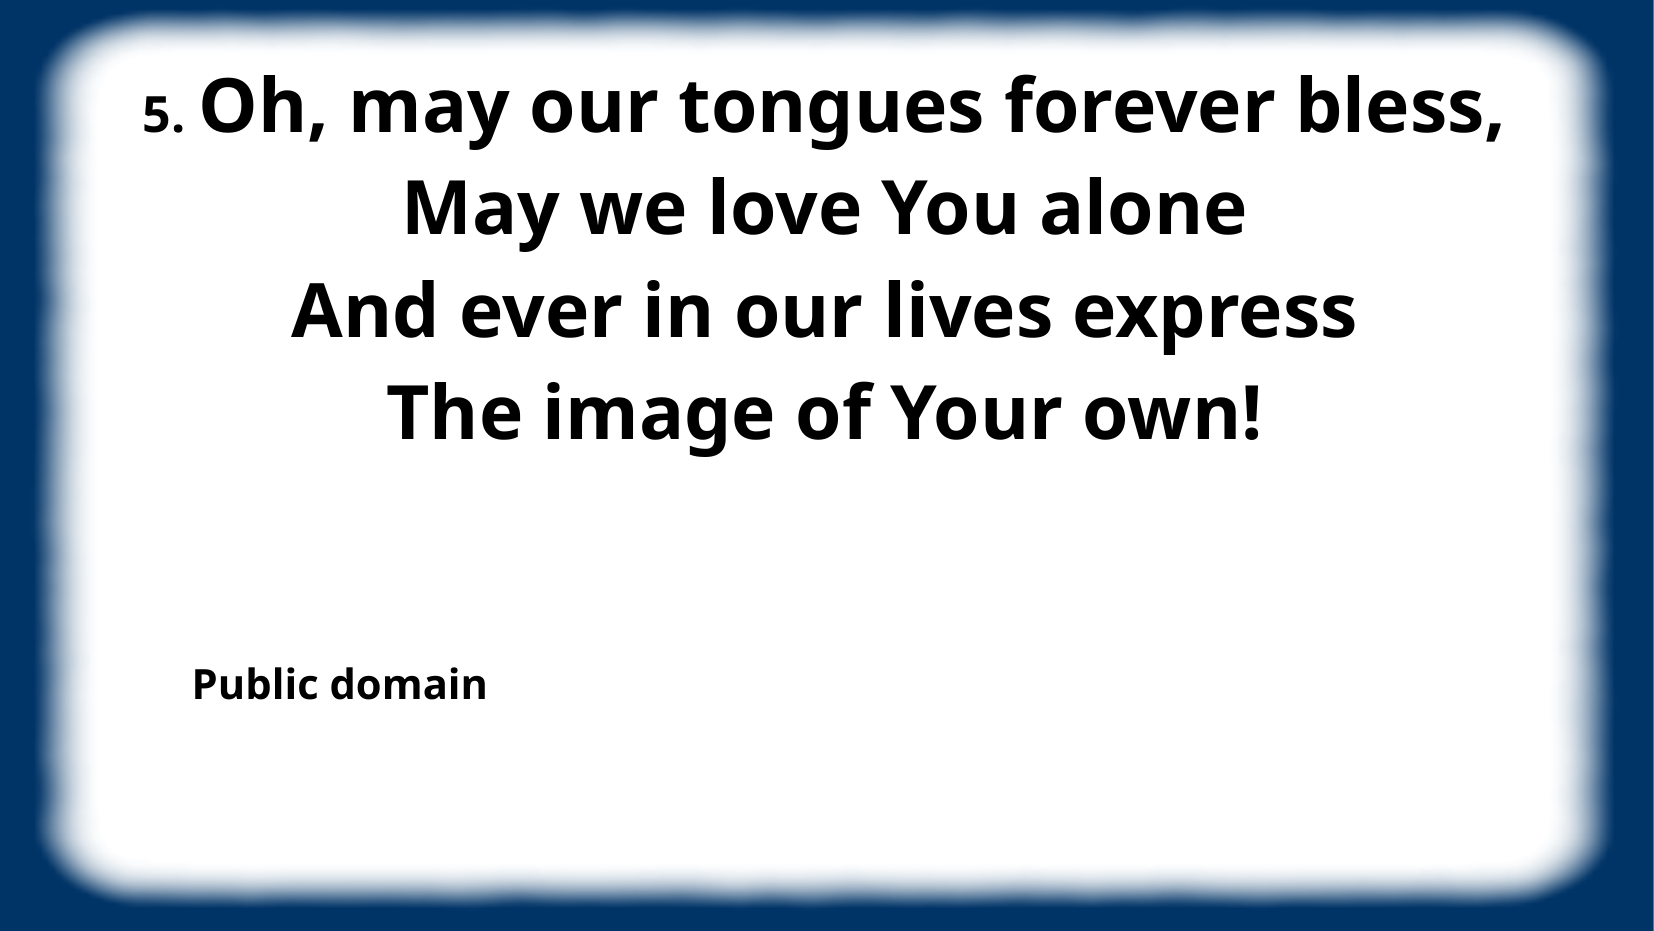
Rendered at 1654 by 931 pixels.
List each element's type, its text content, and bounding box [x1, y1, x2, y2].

picture [0, 0, 1654, 931]
text_box 5. Oh, may our tongues forever bless, May we love You alone And ever in our lives express The image of Your own! Public domain [105, 45, 1546, 778]
